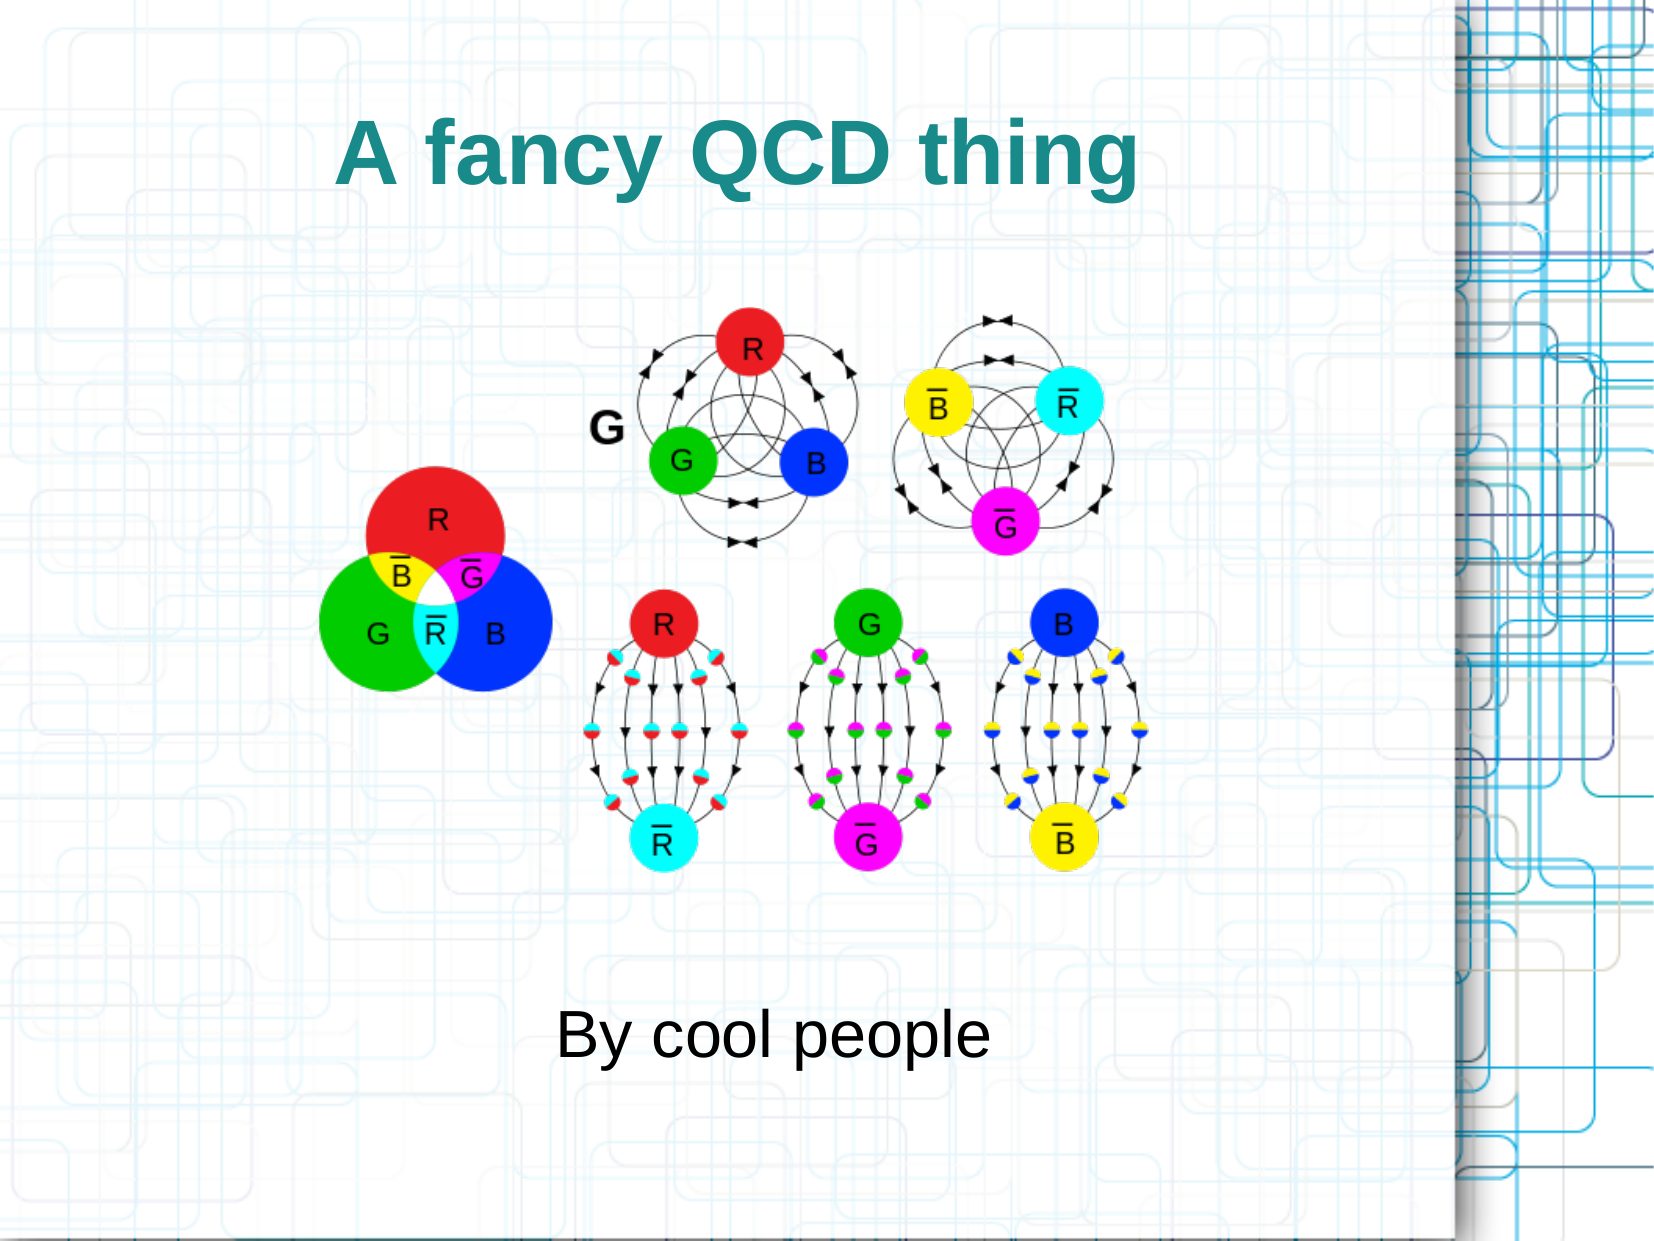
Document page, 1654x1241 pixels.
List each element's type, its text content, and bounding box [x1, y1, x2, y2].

subtitle By cool people [106, 674, 1441, 1241]
picture [0, 0, 1654, 1241]
title A fancy QCD thing [59, 49, 1418, 257]
